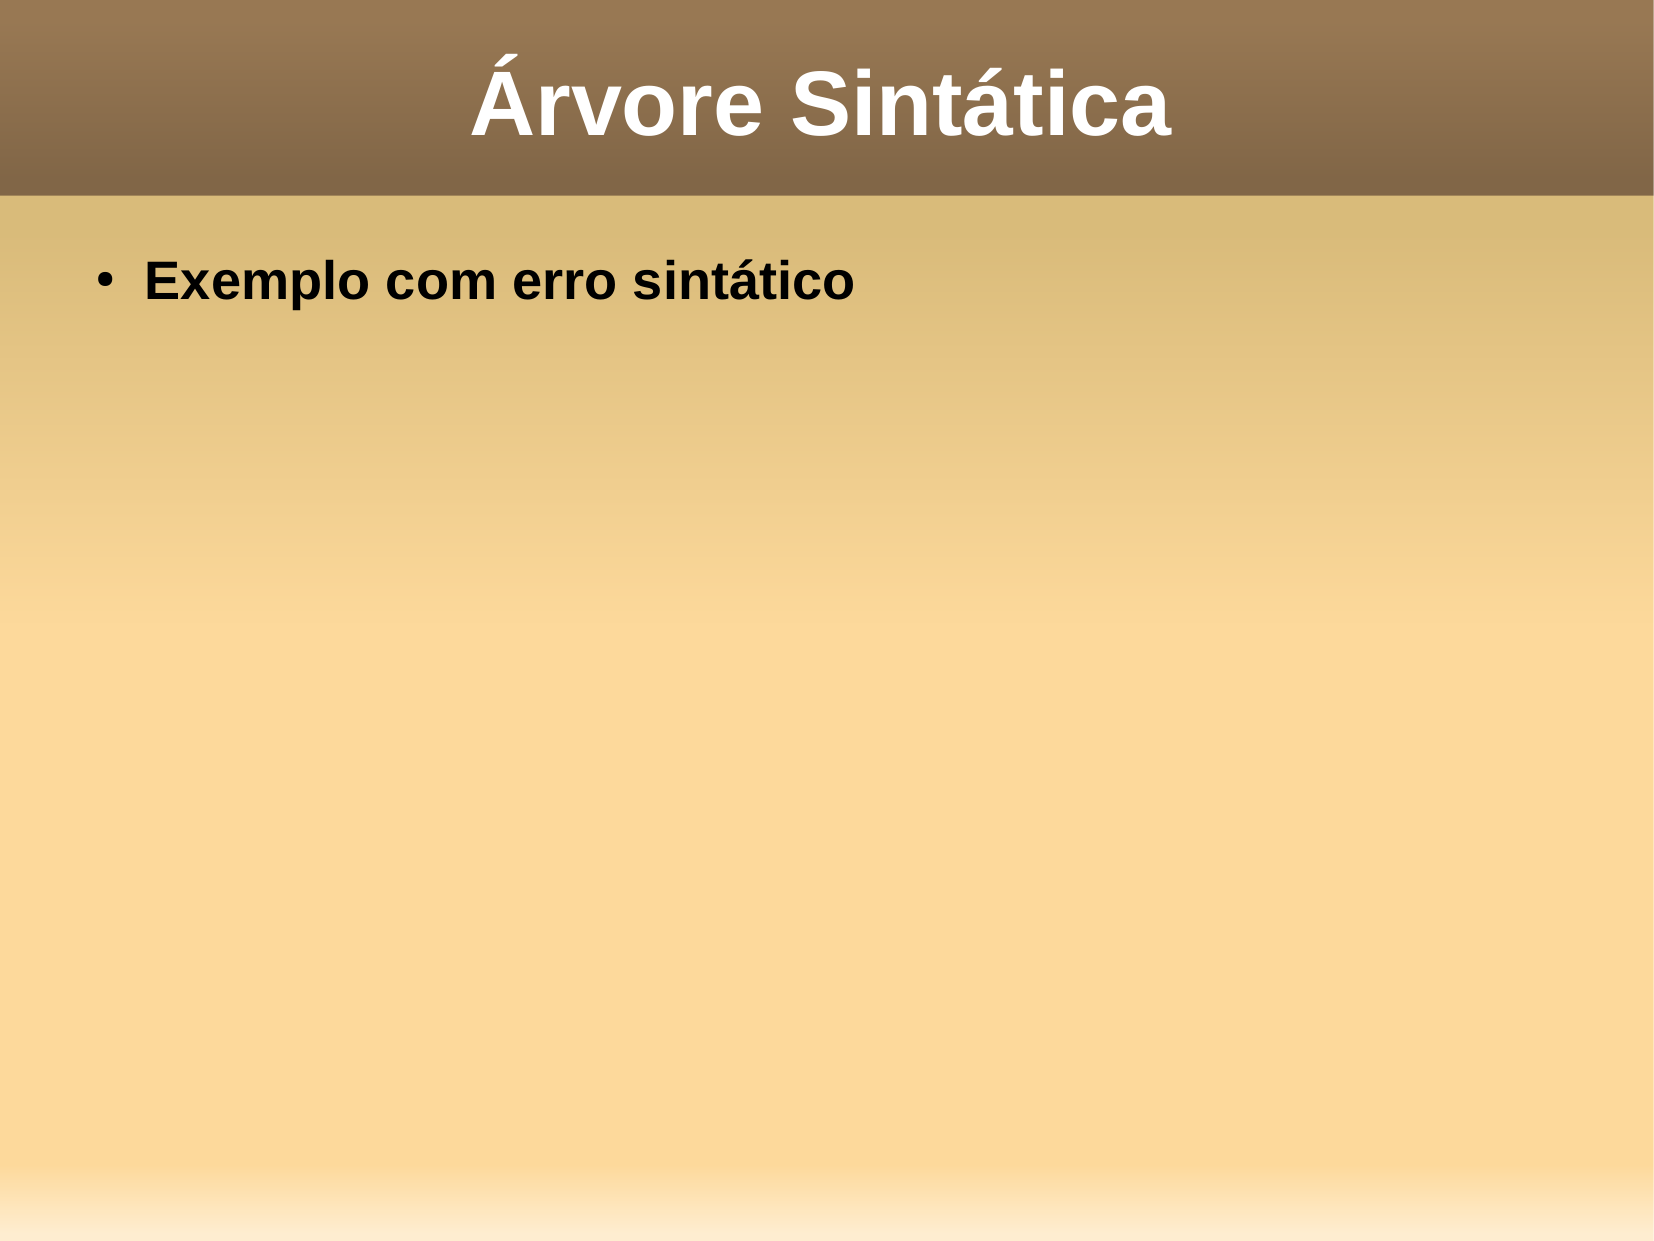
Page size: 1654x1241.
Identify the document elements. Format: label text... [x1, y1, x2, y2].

text_box Exemplo com erro sintático [80, 242, 1094, 319]
title Árvore Sintática [76, 7, 1565, 200]
picture [0, 0, 1654, 1241]
